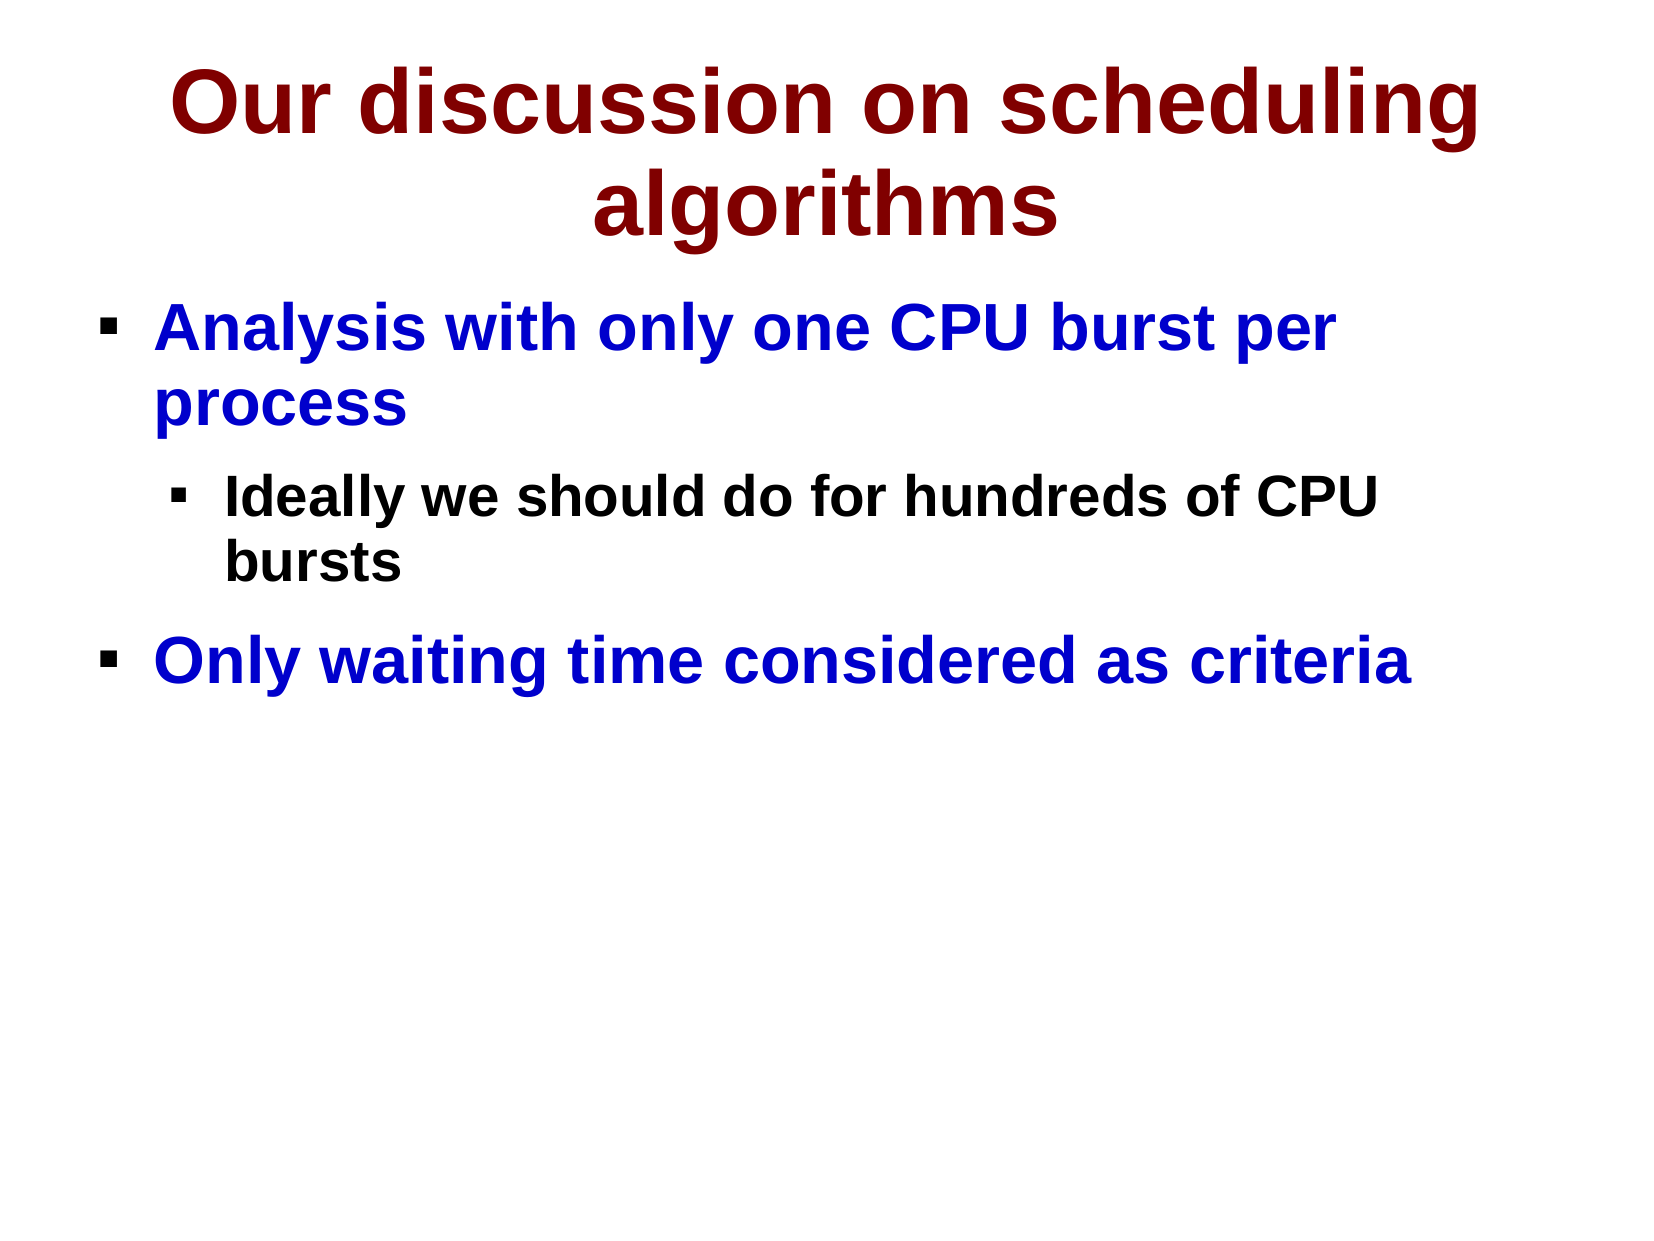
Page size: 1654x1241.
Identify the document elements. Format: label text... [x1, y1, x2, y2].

title Our discussion on scheduling algorithms [82, 49, 1571, 257]
list Analysis with only one CPU burst per process Ideally we should do for hundreds of CPU bursts Only waiting time considered as criteria [82, 290, 1571, 1010]
